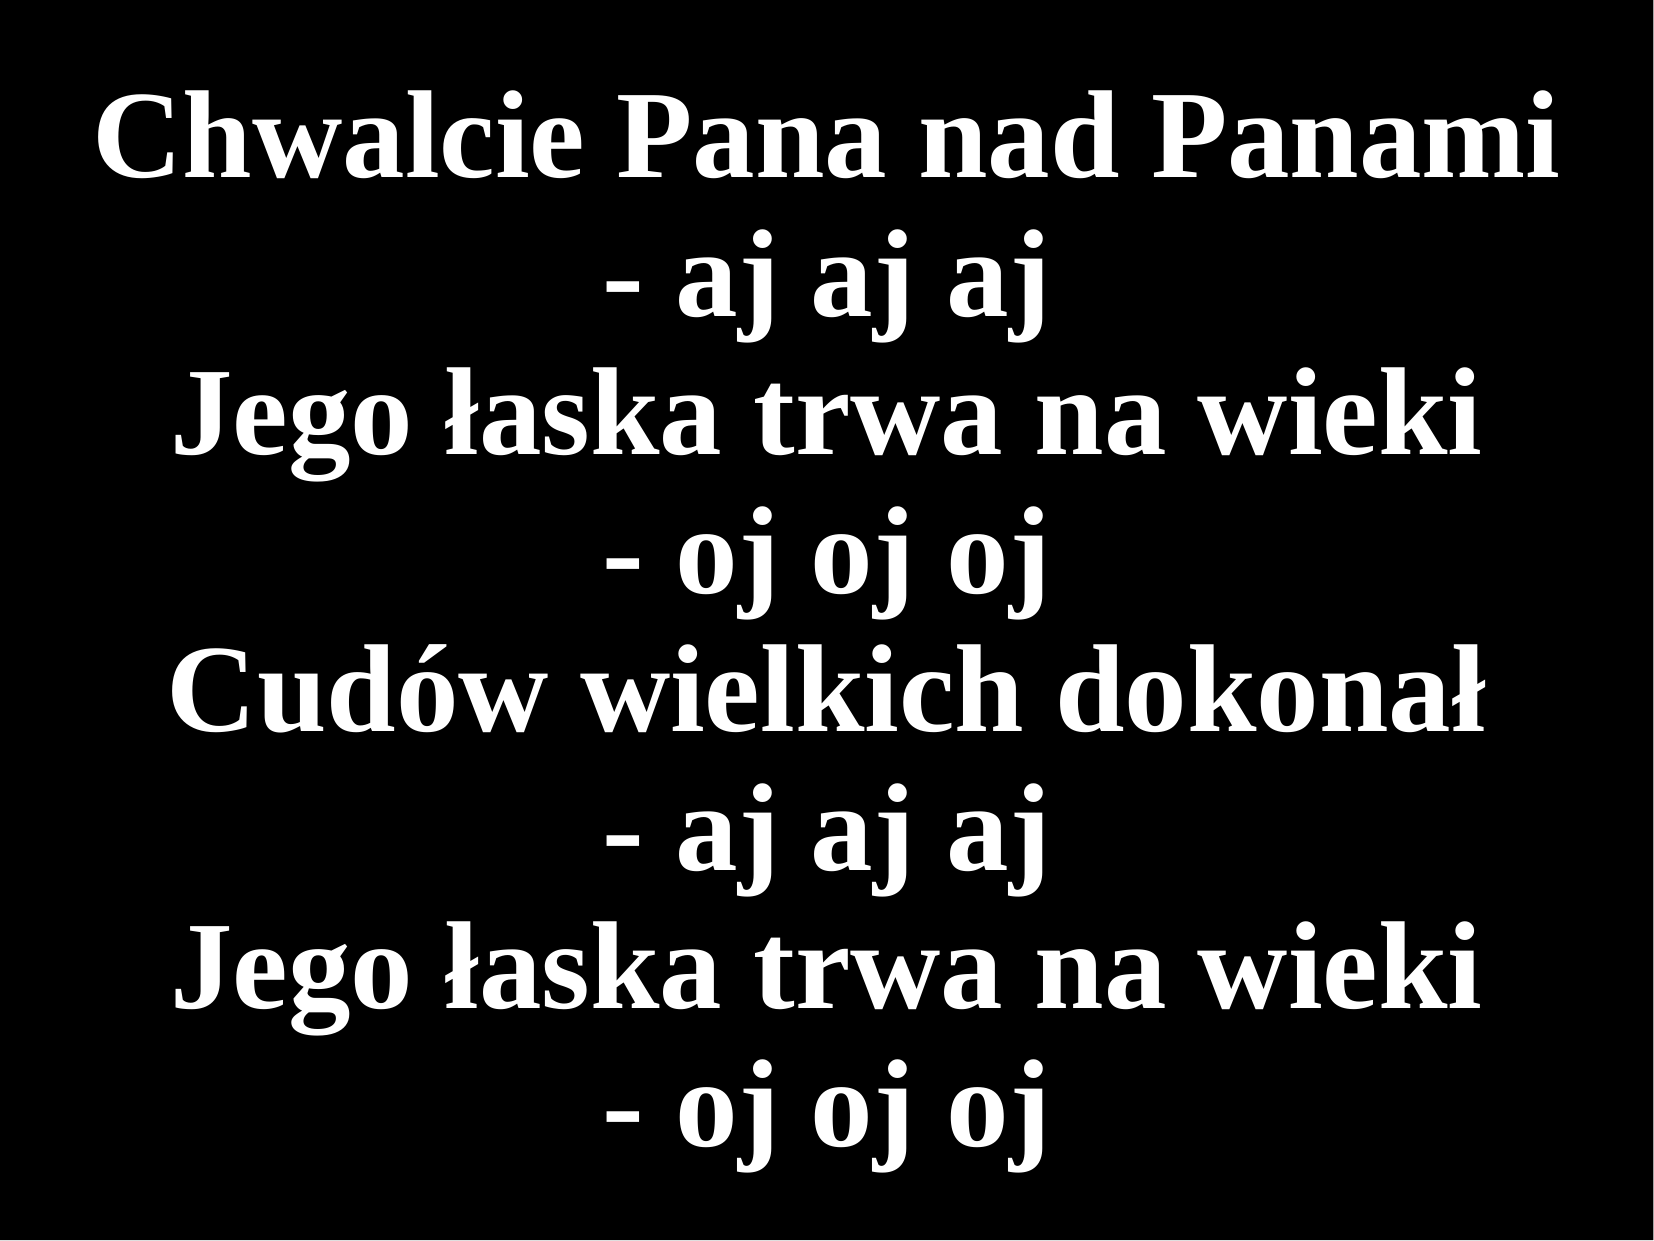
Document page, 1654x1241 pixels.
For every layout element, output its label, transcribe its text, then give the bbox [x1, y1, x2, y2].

title Chwalcie Pana nad Panami - aj aj aj Jego łaska trwa na wieki - oj oj oj Cudów wielkich dokonał - aj aj aj Jego łaska trwa na wieki - oj oj oj [0, 0, 1654, 1241]
